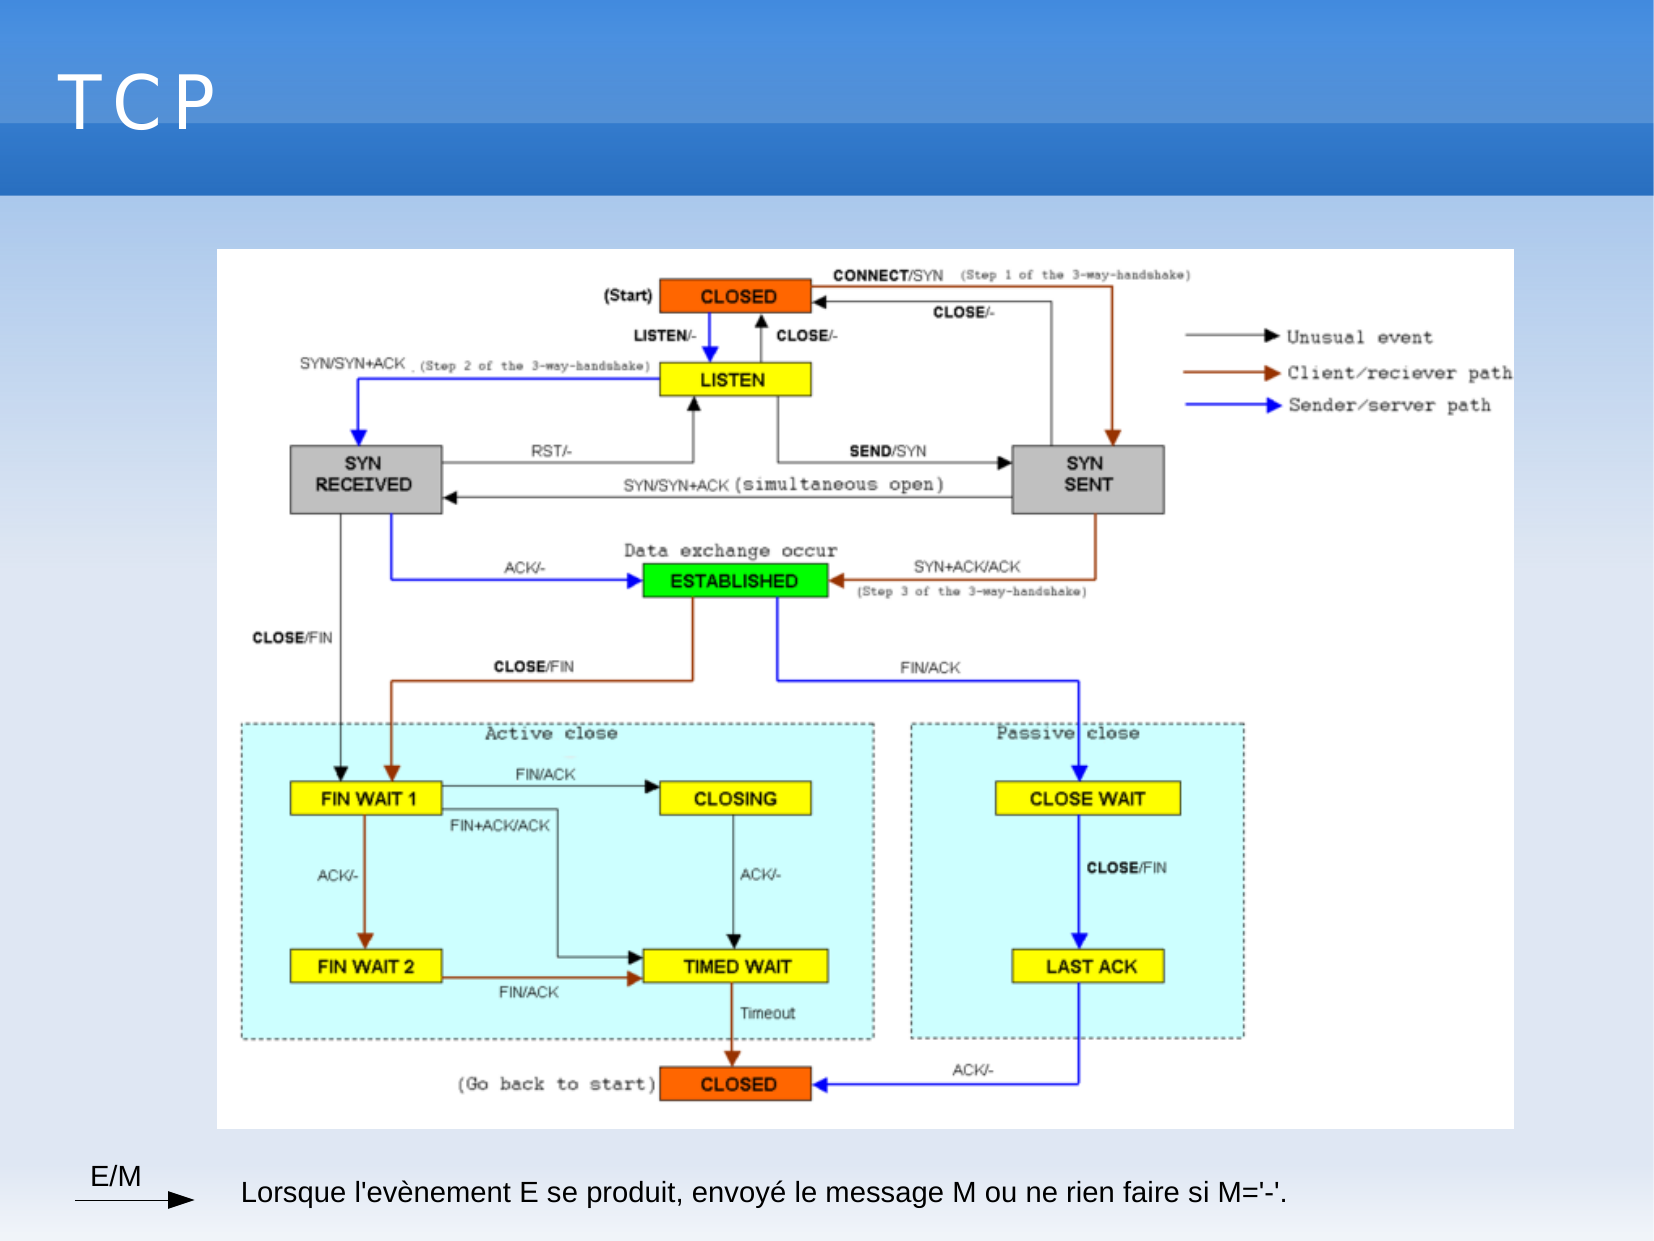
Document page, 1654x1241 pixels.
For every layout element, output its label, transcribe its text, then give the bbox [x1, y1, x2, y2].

picture [0, 0, 1654, 1241]
text_box E/M [75, 1152, 157, 1201]
text_box Lorsque l'evènement E se produit, envoyé le message M ou ne rien faire si M='-'. [226, 1168, 1305, 1217]
title TCP [59, 29, 1270, 178]
